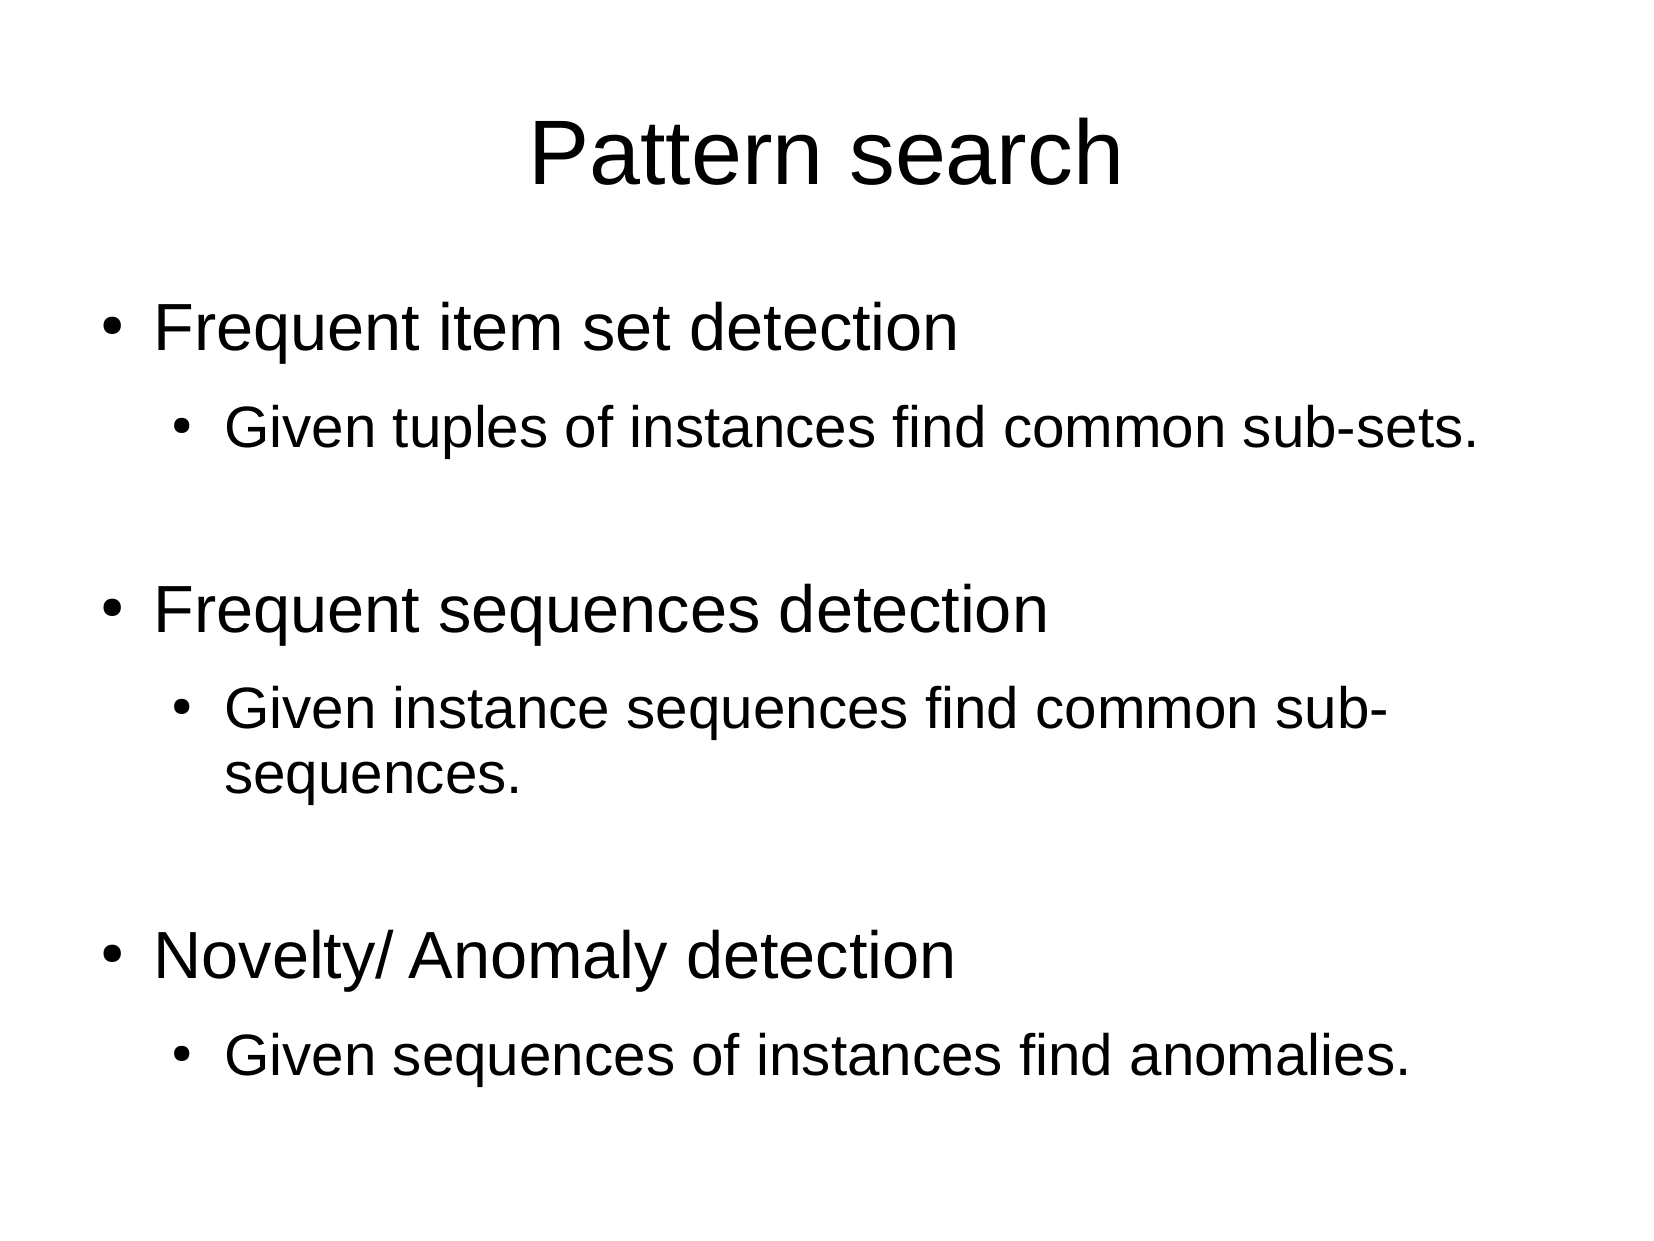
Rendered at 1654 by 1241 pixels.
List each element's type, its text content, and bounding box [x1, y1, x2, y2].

list Frequent item set detection Given tuples of instances find common sub-sets. Frequent sequences detection Given instance sequences find common sub-sequences. Novelty/ Anomaly detection Given sequences of instances find anomalies. [82, 290, 1571, 1109]
title Pattern search [82, 56, 1571, 250]
